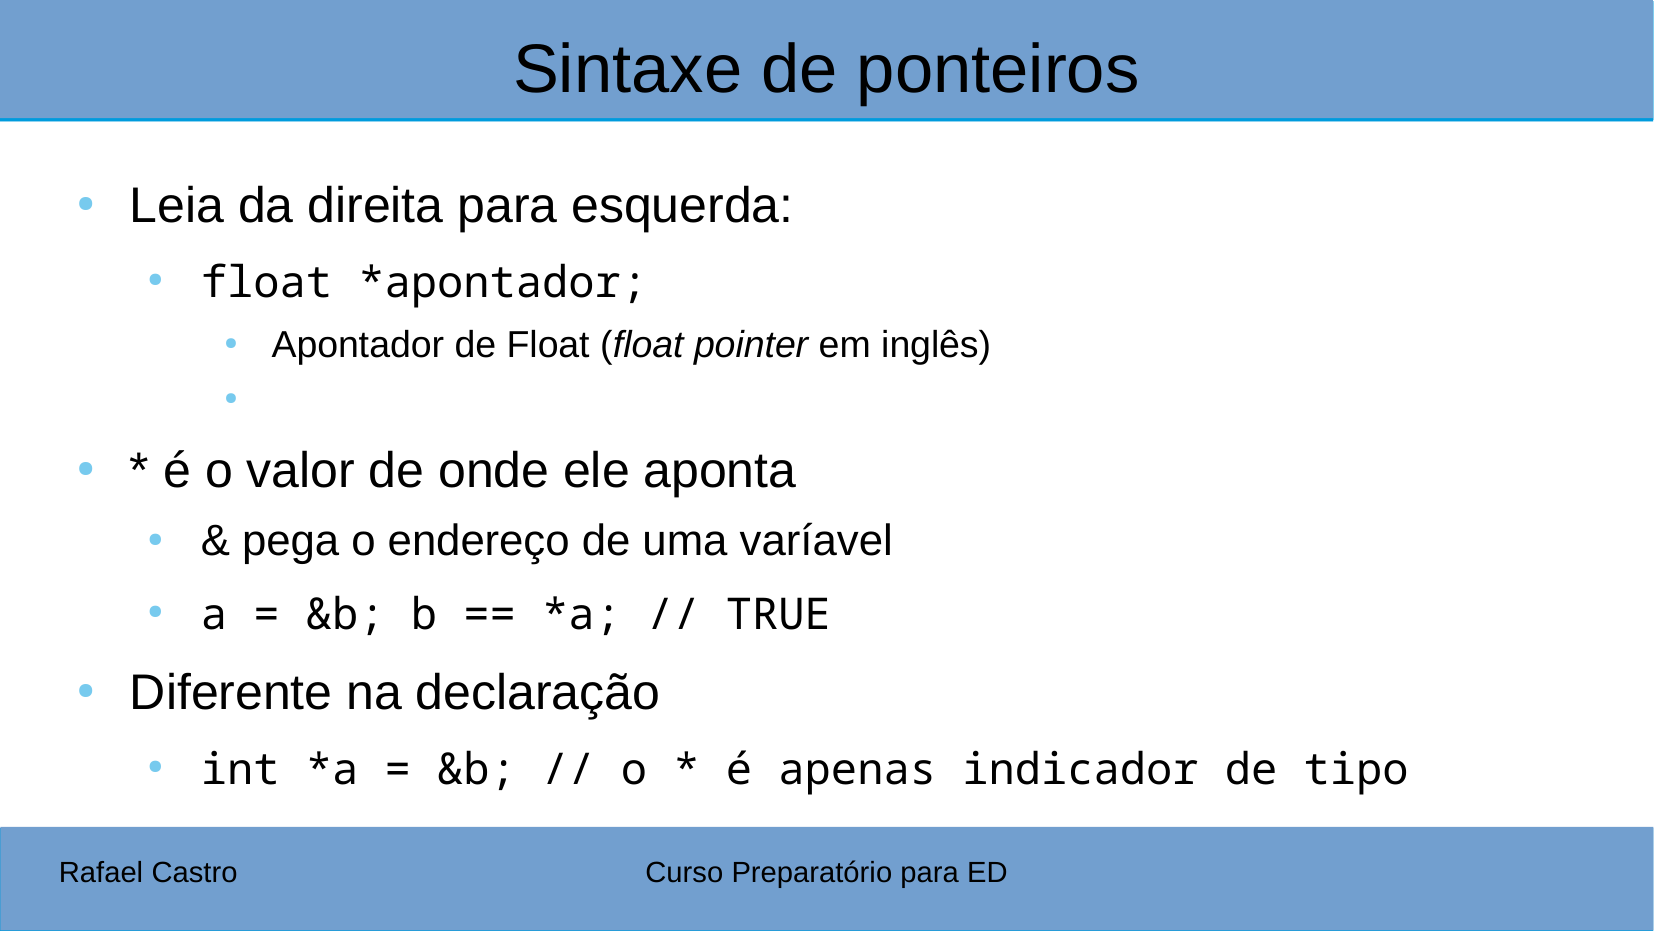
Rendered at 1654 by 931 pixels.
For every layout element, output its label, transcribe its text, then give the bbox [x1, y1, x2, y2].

list Leia da direita para esquerda: float *apontador; Apontador de Float (float pointer em inglês) * é o valor de onde ele aponta & pega o endereço de uma varíavel a = &b; b == *a; // TRUE Diferente na declaração int *a = &b; // o * é apenas indicador de tipo [59, 177, 1595, 768]
title Sintaxe de ponteiros [59, 29, 1595, 108]
